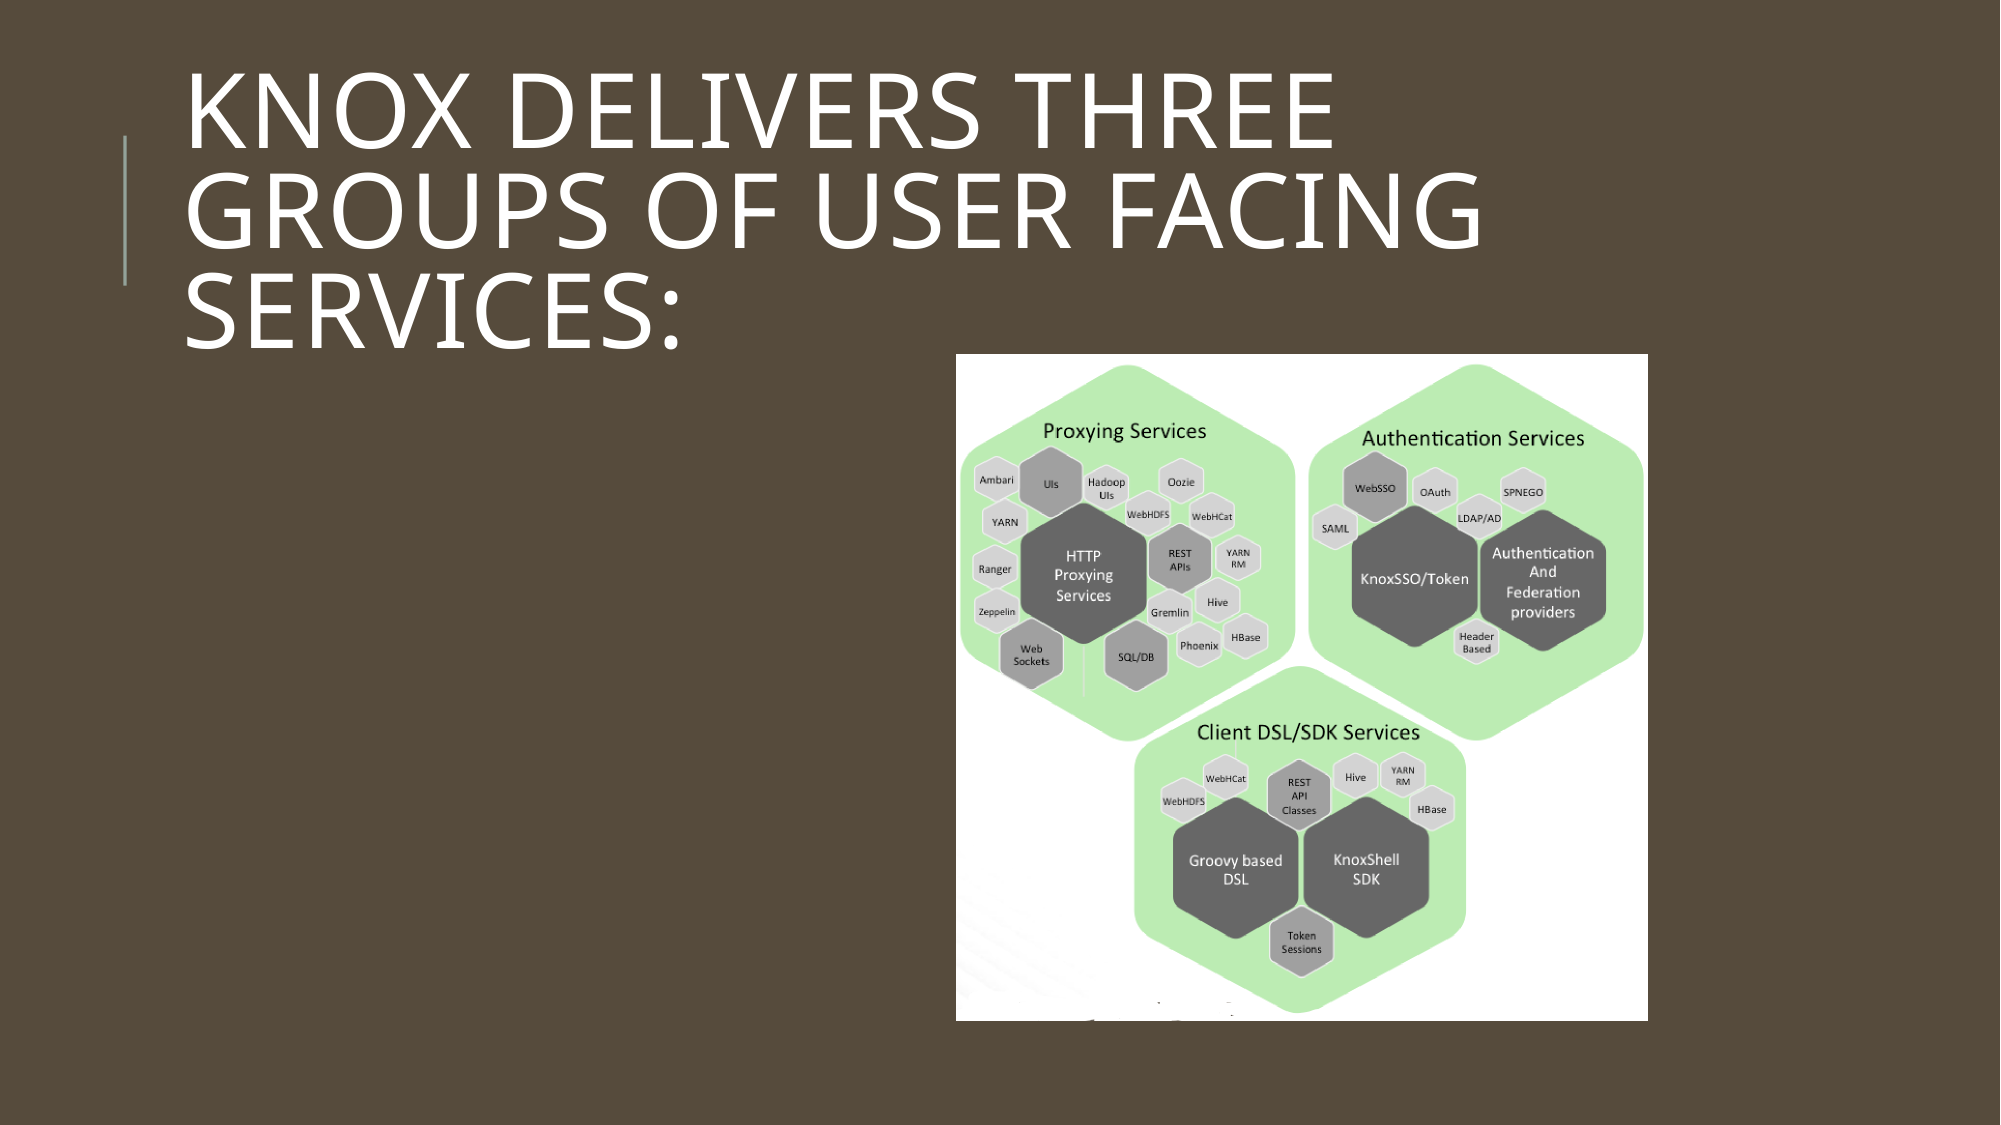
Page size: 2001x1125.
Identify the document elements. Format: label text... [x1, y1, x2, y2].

picture [956, 354, 1648, 1021]
title Knox delivers three groups of user facing services: [168, 96, 1763, 342]
